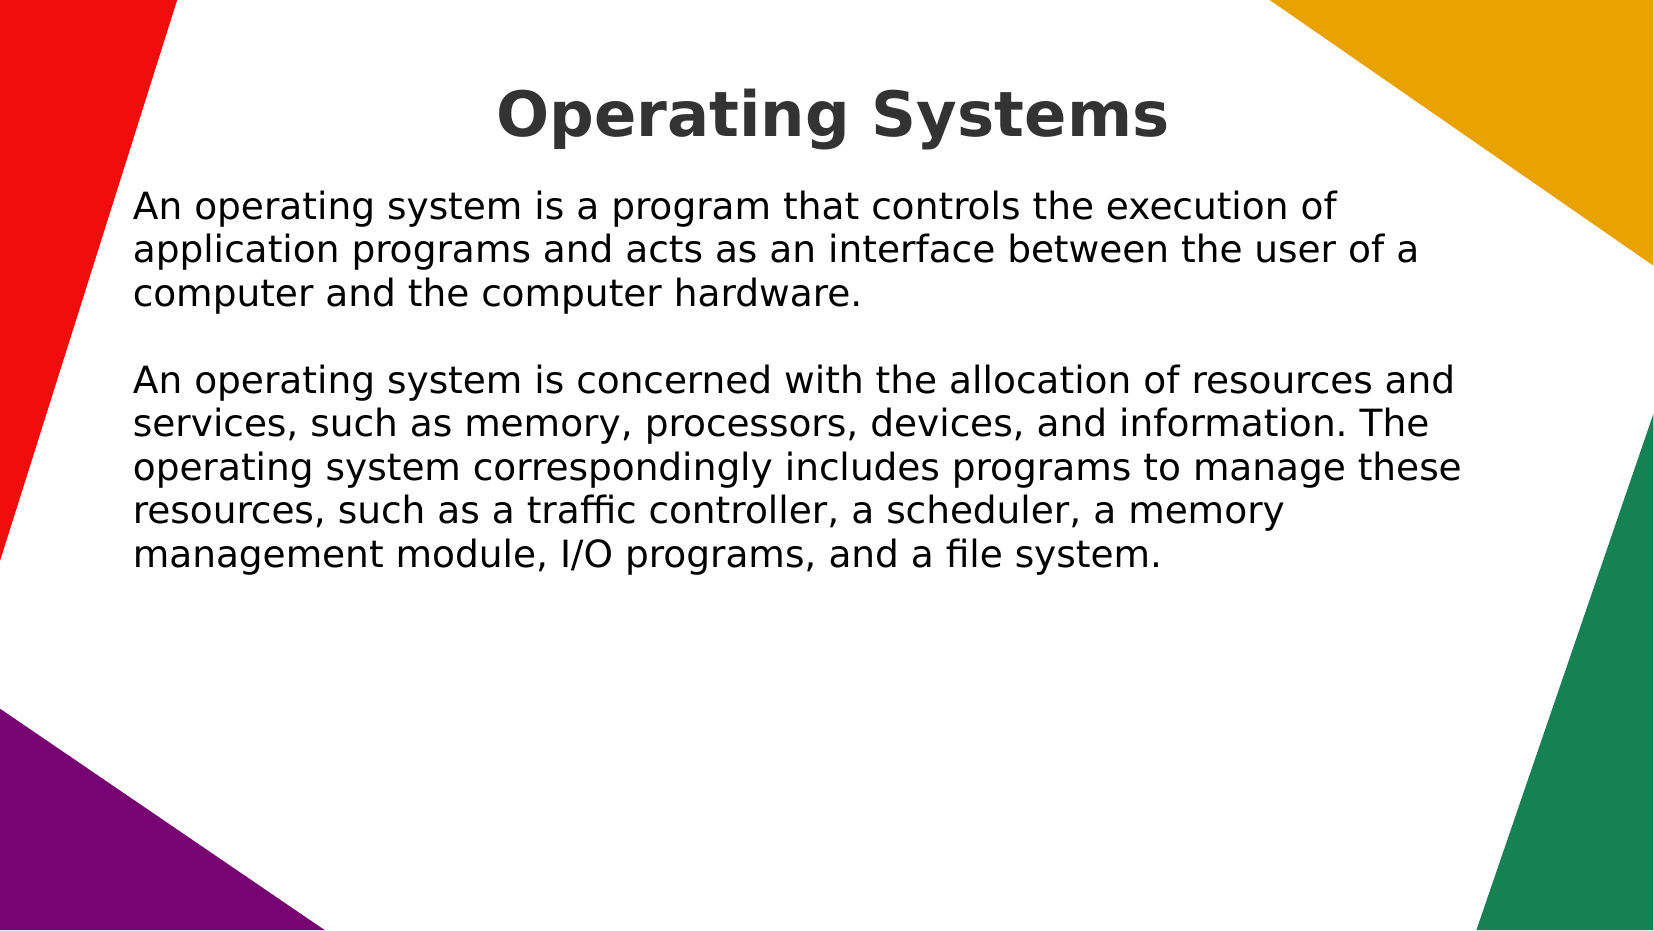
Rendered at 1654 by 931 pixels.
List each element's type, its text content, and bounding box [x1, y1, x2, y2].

title Operating Systems [383, 37, 1283, 177]
text_box An operating system is a program that controls the execution of application programs and acts as an interface between the user of a computer and the computer hardware. An operating system is concerned with the allocation of resources and services, such as memory, processors, devices, and information. The operating system correspondingly includes programs to manage these resources, such as a traffic controller, a scheduler, a memory management module, I/O programs, and a file system. [118, 177, 1536, 709]
